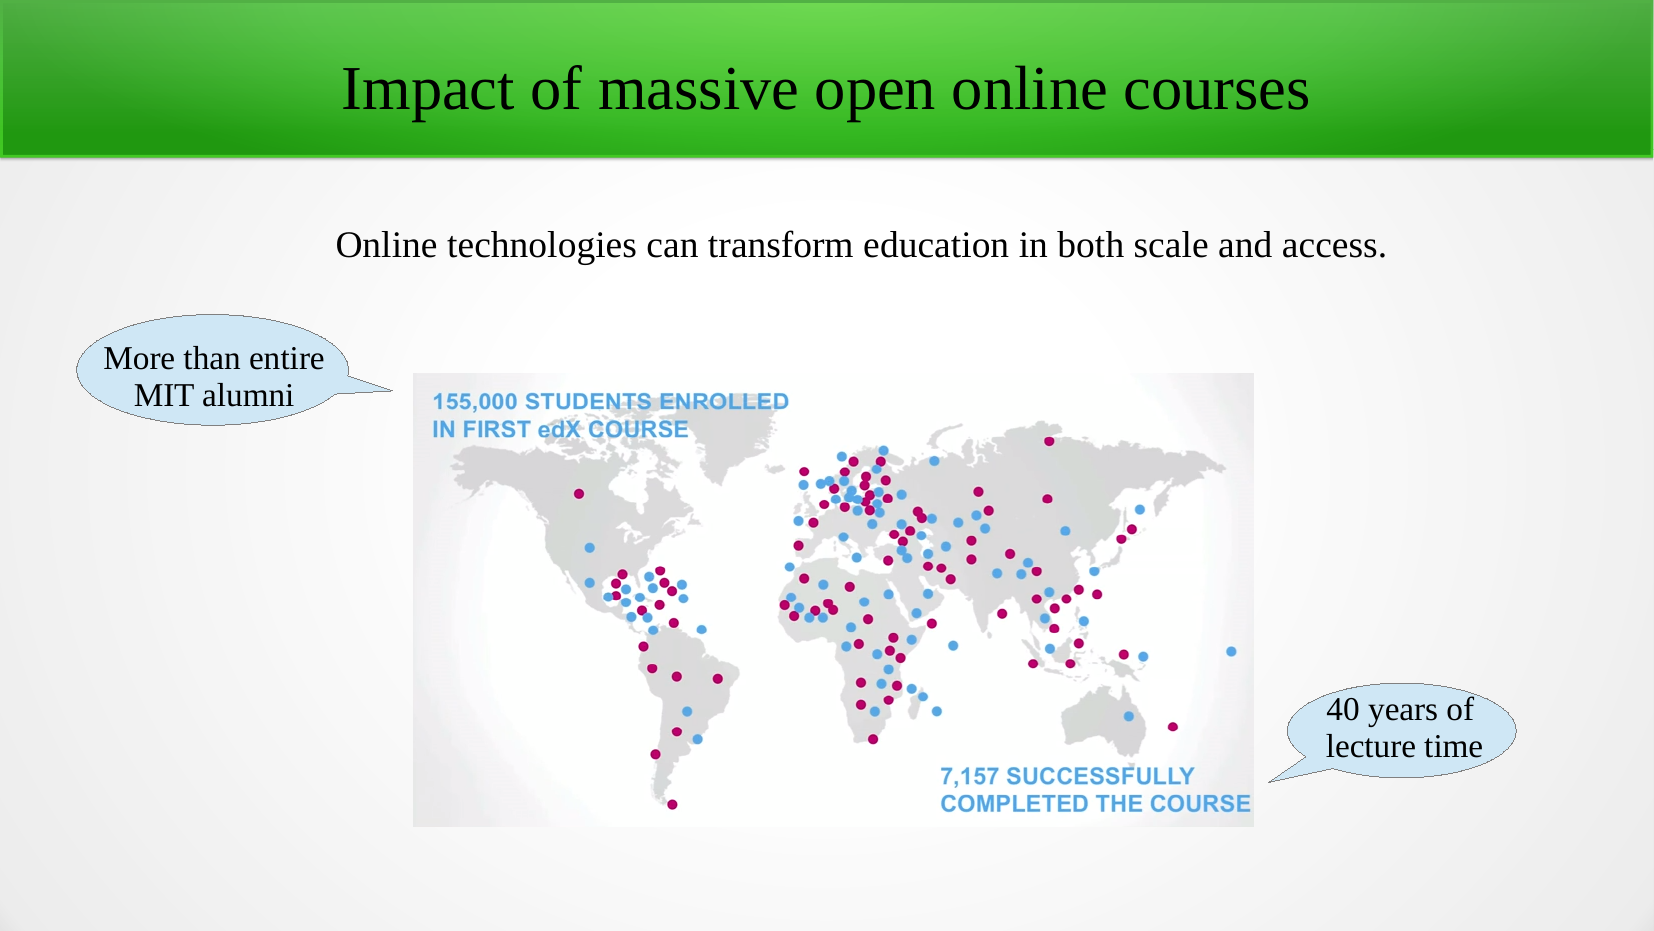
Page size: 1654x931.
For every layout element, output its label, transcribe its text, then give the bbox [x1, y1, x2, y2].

text_box [1499, 705, 1517, 756]
text_box More than entire MIT alumni [88, 332, 340, 422]
text_box [76, 347, 88, 392]
text_box 40 years of lecture time [1311, 683, 1499, 773]
text_box [340, 350, 393, 394]
text_box [1351, 773, 1453, 778]
title Impact of massive open online courses [82, 35, 1571, 142]
text_box [1268, 701, 1312, 783]
text_box [167, 422, 258, 426]
list Online technologies can transform education in both scale and access. [82, 224, 1571, 764]
picture [413, 373, 1254, 827]
text_box [113, 314, 312, 332]
